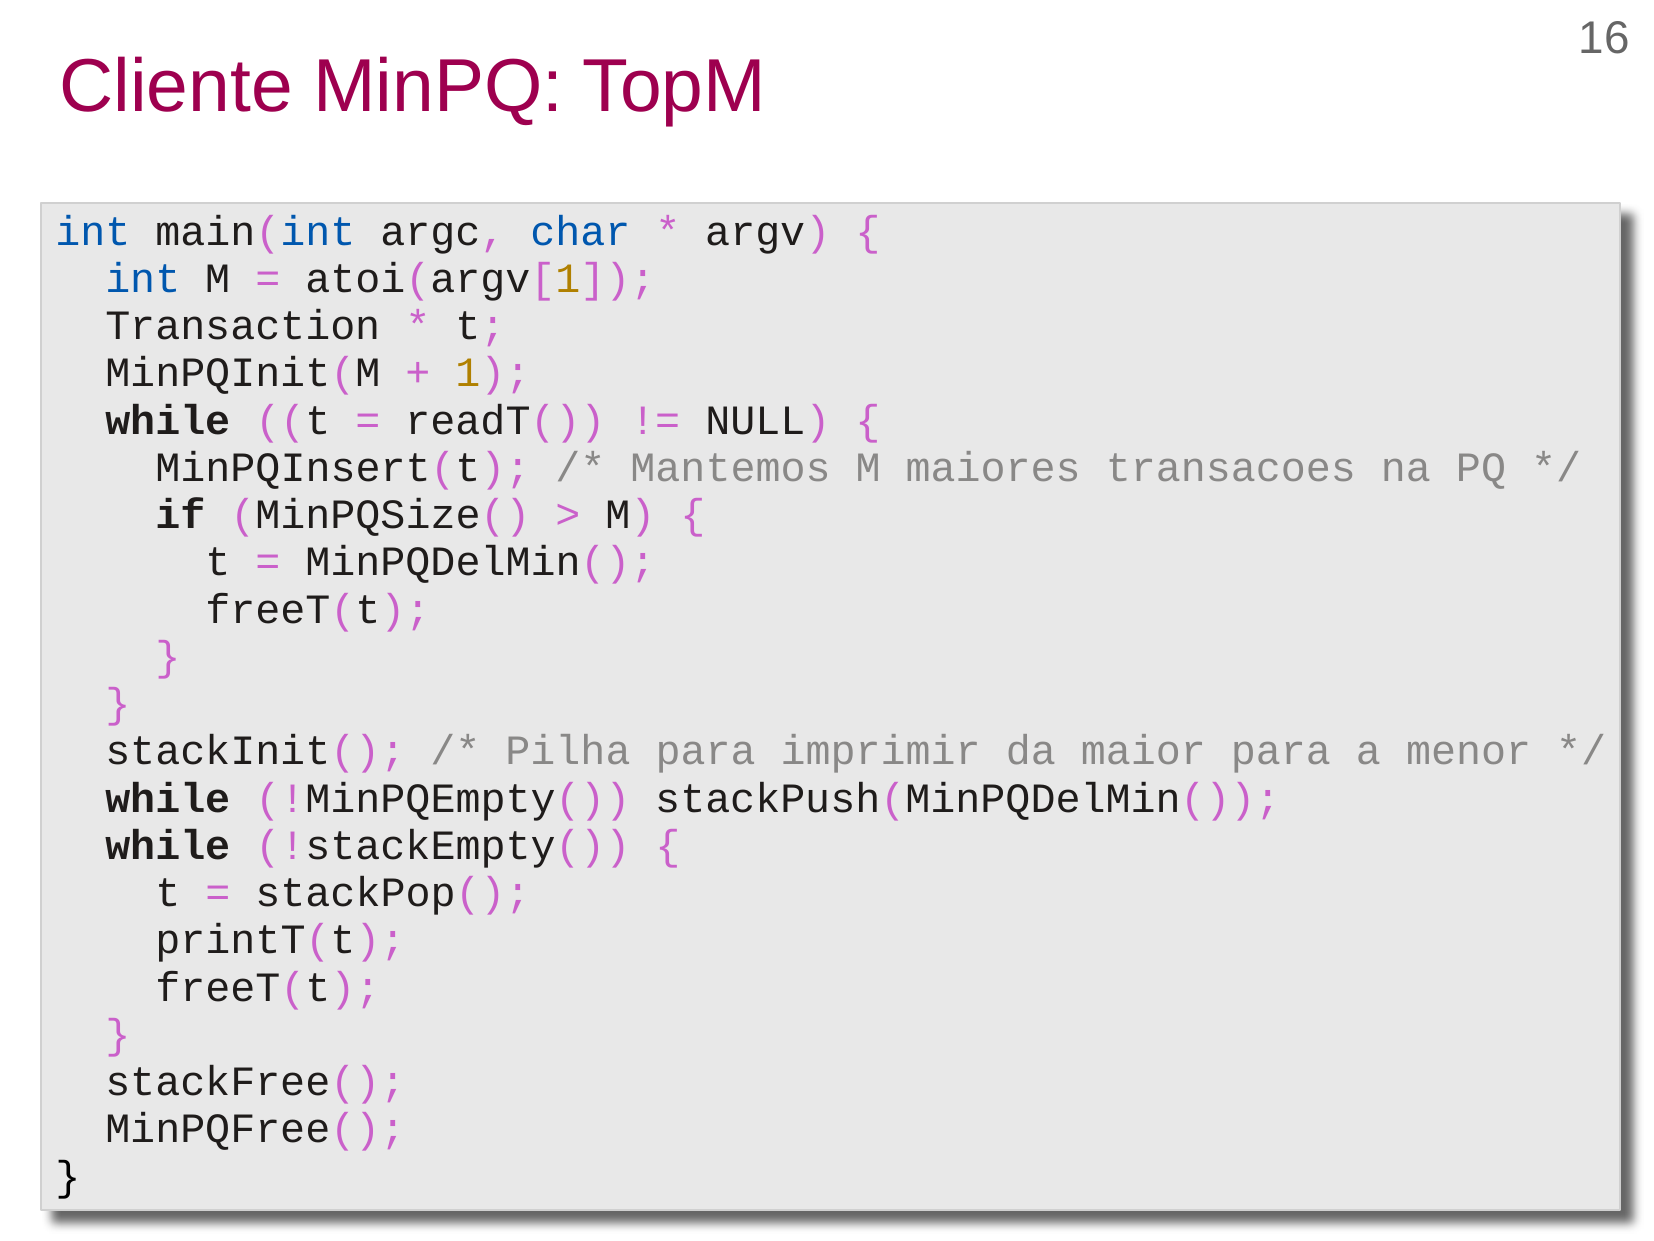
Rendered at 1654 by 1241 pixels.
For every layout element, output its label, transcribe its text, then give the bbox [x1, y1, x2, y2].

text_box int main(int argc, char * argv) { int M = atoi(argv[1]); Transaction * t; MinPQInit(M + 1); while ((t = readT()) != NULL) { MinPQInsert(t); /* Mantemos M maiores transacoes na PQ */ if (MinPQSize() > M) { t = MinPQDelMin(); freeT(t); } } stackInit(); /* Pilha para imprimir da maior para a menor */ while (!MinPQEmpty()) stackPush(MinPQDelMin()); while (!stackEmpty()) { t = stackPop(); printT(t); freeT(t); } stackFree(); MinPQFree(); } [40, 203, 1621, 1211]
title Cliente MinPQ: TopM [59, 29, 1595, 148]
